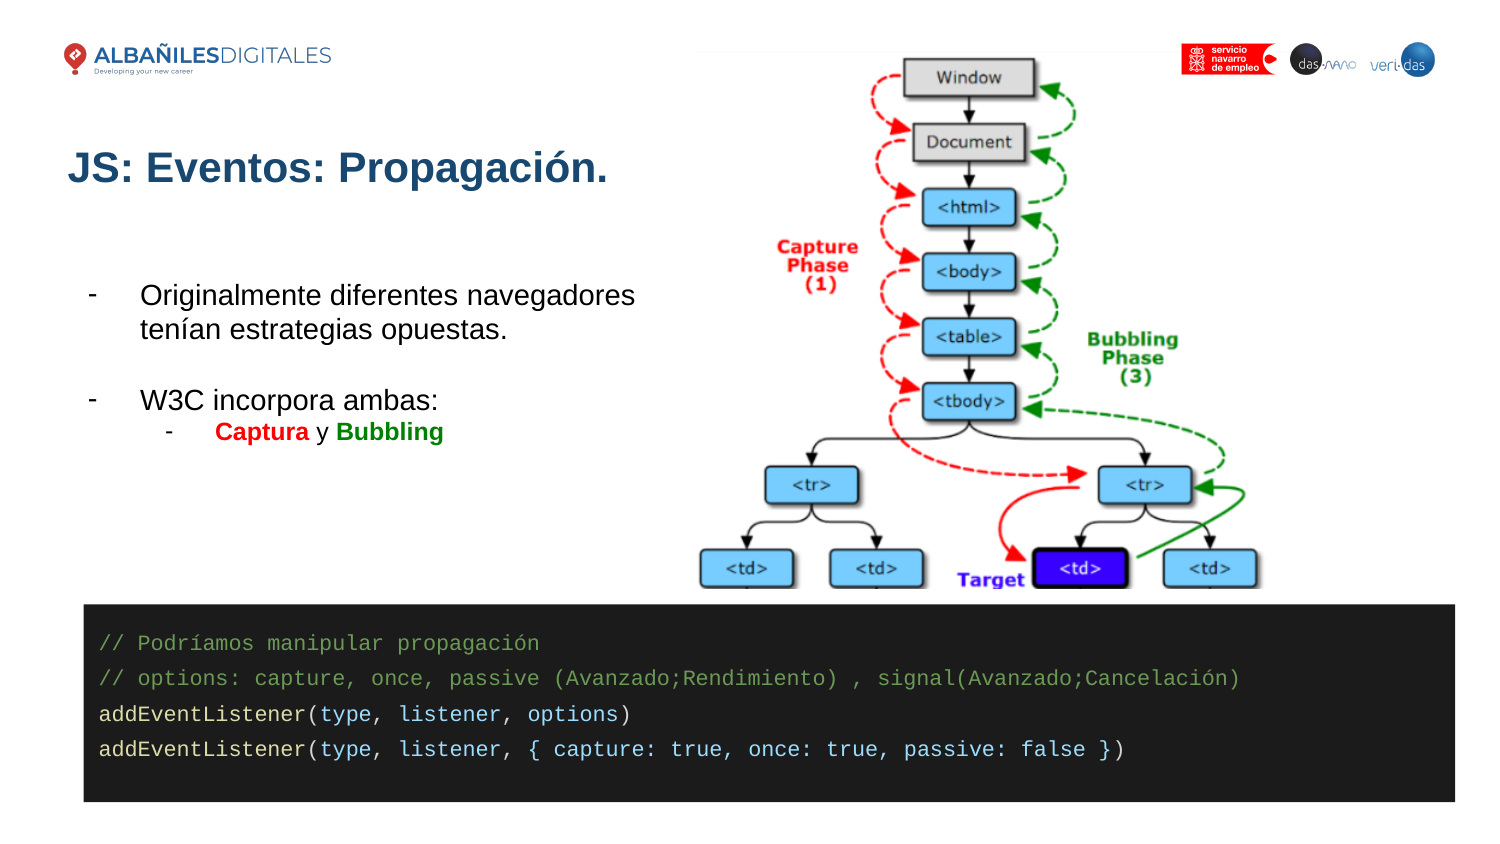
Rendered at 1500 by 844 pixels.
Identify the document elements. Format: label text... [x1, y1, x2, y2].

picture [1370, 42, 1435, 77]
text_box JS: Eventos: Propagación. [67, 129, 1169, 191]
text_box // Podríamos manipular propagación // options: capture, once, passive (Avanzado;Rendimiento) , signal(Avanzado;Cancelación) addEventListener(type, listener, options) addEventListener(type, listener, { capture: true, once: true, passive: false }) [83, 604, 1456, 803]
text_box Originalmente diferentes navegadores tenían estrategias opuestas. W3C incorpora ambas: Captura y Bubbling [50, 260, 703, 566]
picture [64, 43, 332, 75]
picture [695, 43, 1356, 589]
